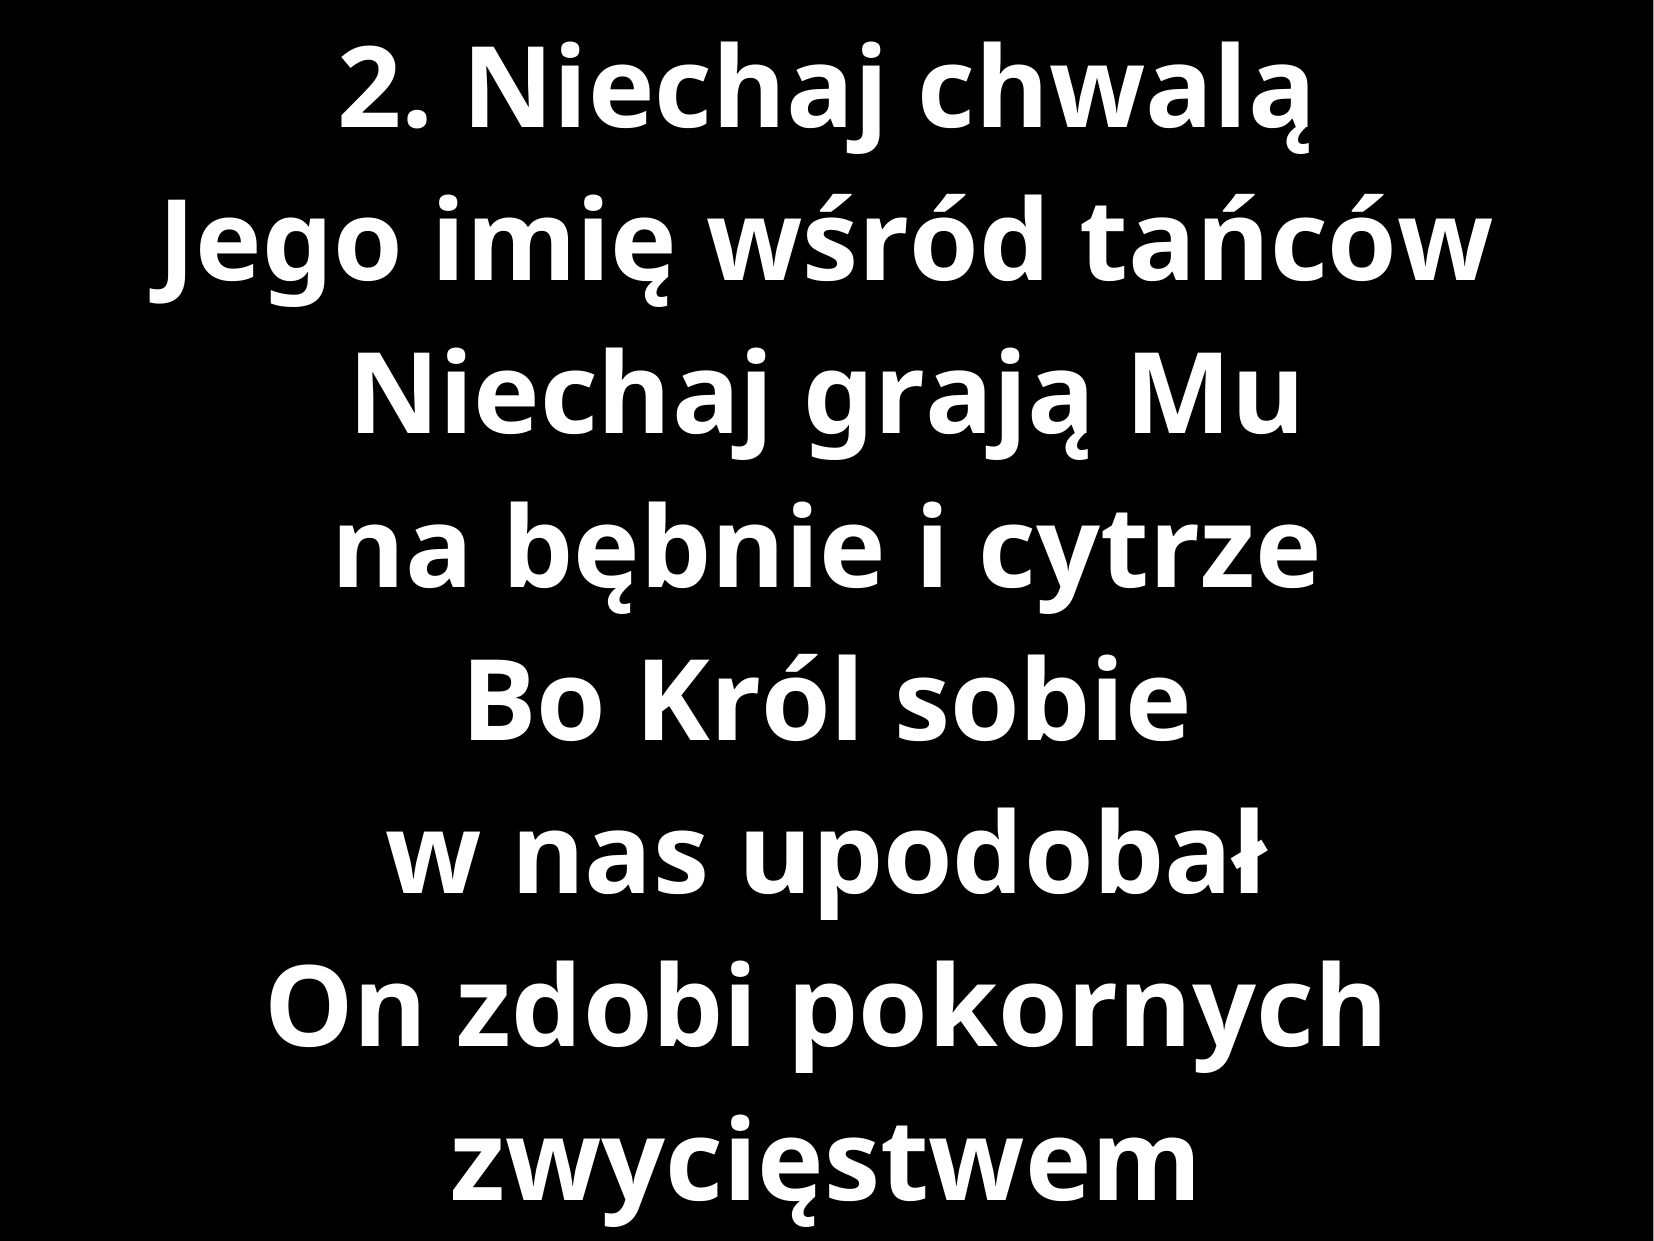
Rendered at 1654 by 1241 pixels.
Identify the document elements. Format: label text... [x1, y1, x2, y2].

title 2. Niechaj chwalą Jego imię wśród tańców Niechaj grają Mu na bębnie i cytrze Bo Król sobie w nas upodobał On zdobi pokornych zwycięstwem [0, 0, 1654, 1241]
